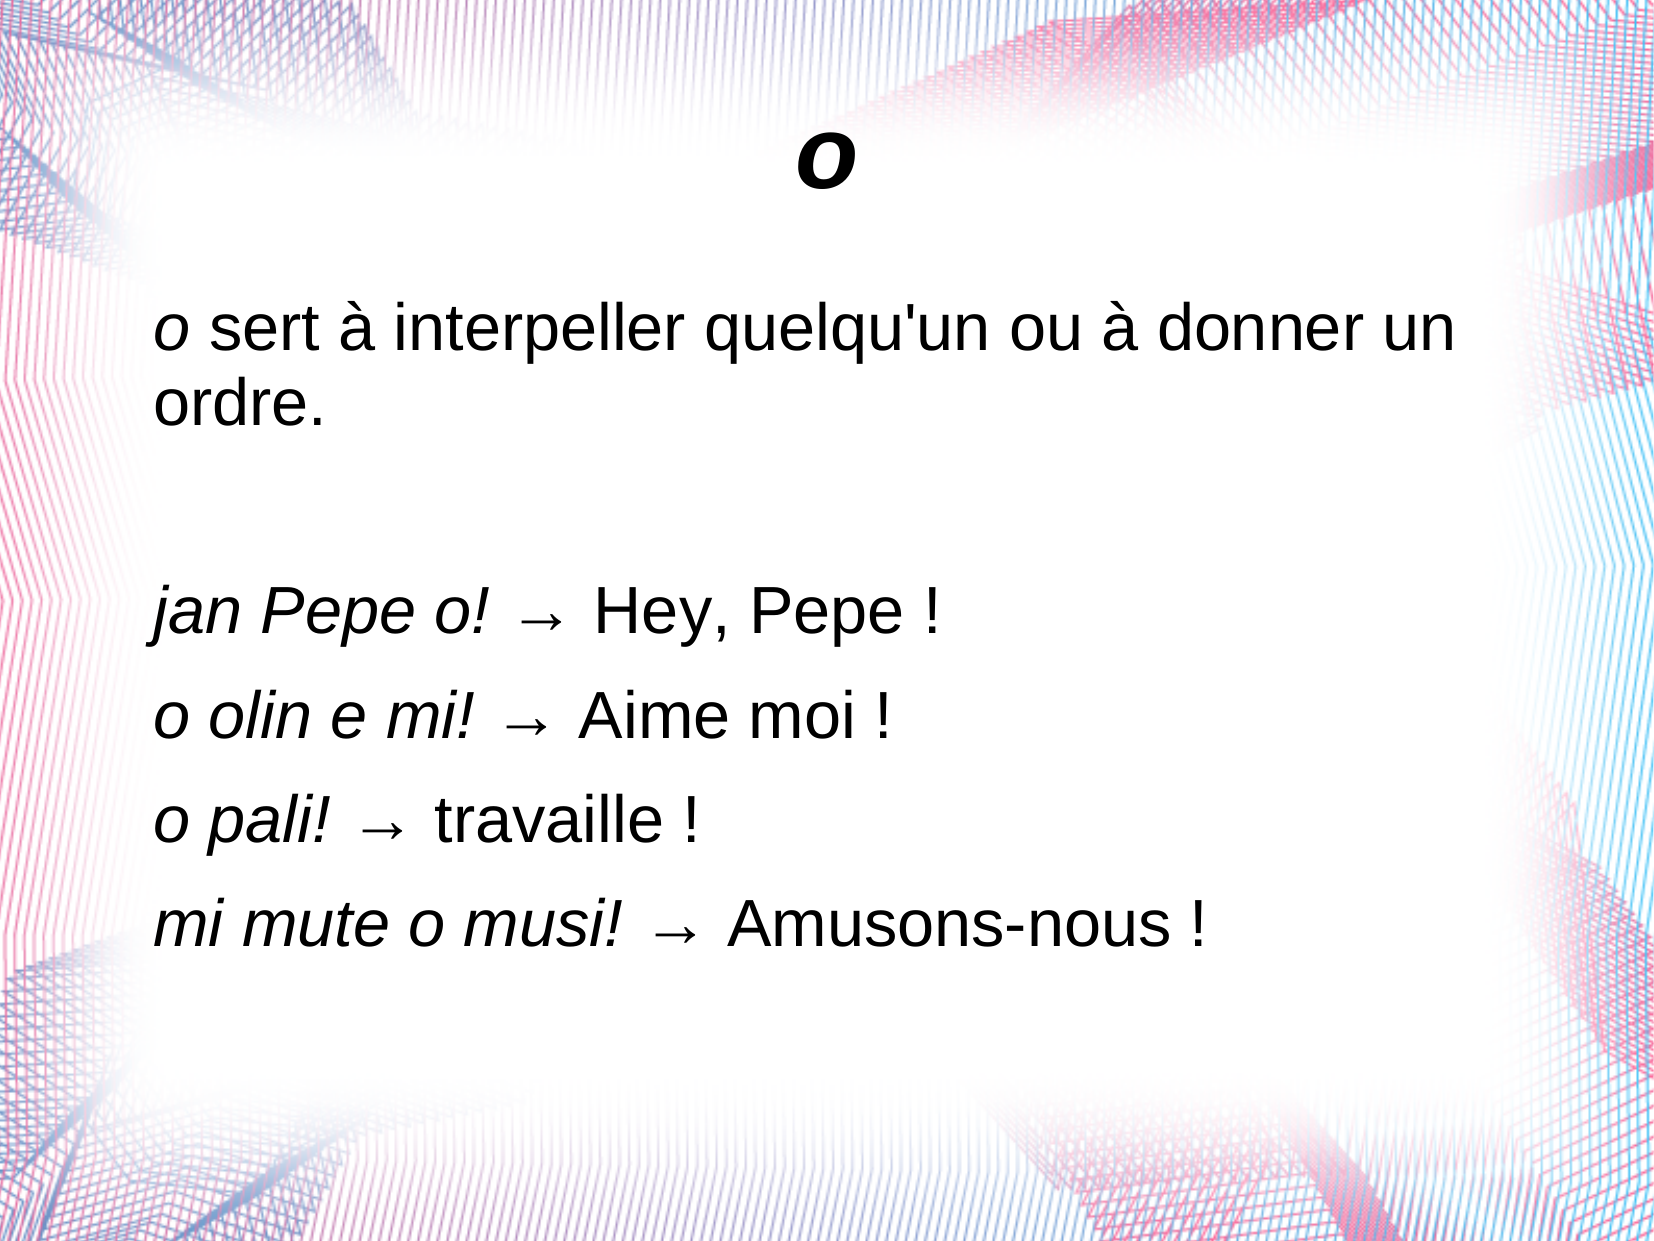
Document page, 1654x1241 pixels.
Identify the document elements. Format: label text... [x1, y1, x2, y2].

picture [0, 0, 1654, 1241]
title o [82, 49, 1571, 257]
list o sert à interpeller quelqu'un ou à donner un ordre. jan Pepe o! → Hey, Pepe ! o olin e mi! → Aime moi ! o pali! → travaille ! mi mute o musi! → Amusons-nous ! [82, 290, 1571, 1010]
